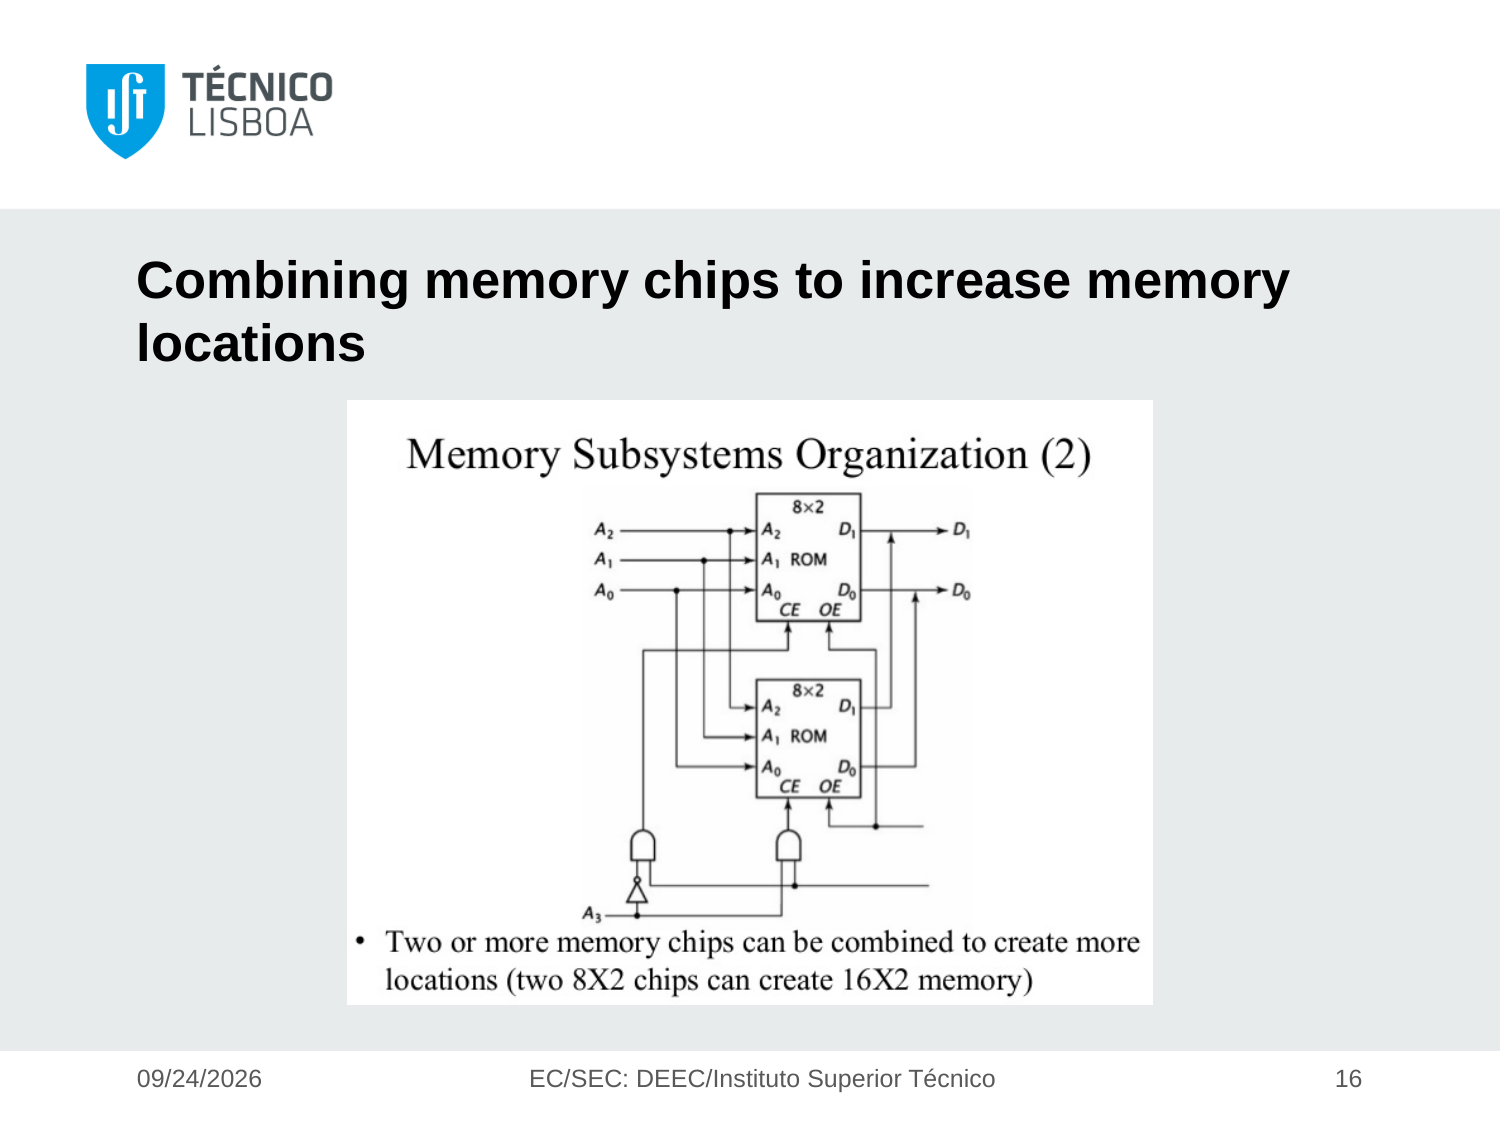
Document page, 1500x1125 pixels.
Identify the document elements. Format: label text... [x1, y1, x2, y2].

footer EC/SEC: DEEC/Instituto Superior Técnico [512, 1052, 1021, 1103]
slide_number 12/15/2020 [121, 1052, 425, 1103]
picture [0, 0, 1500, 1125]
title Combining memory chips to increase memory locations [121, 237, 1378, 381]
slide_number <number> [1077, 1052, 1378, 1103]
